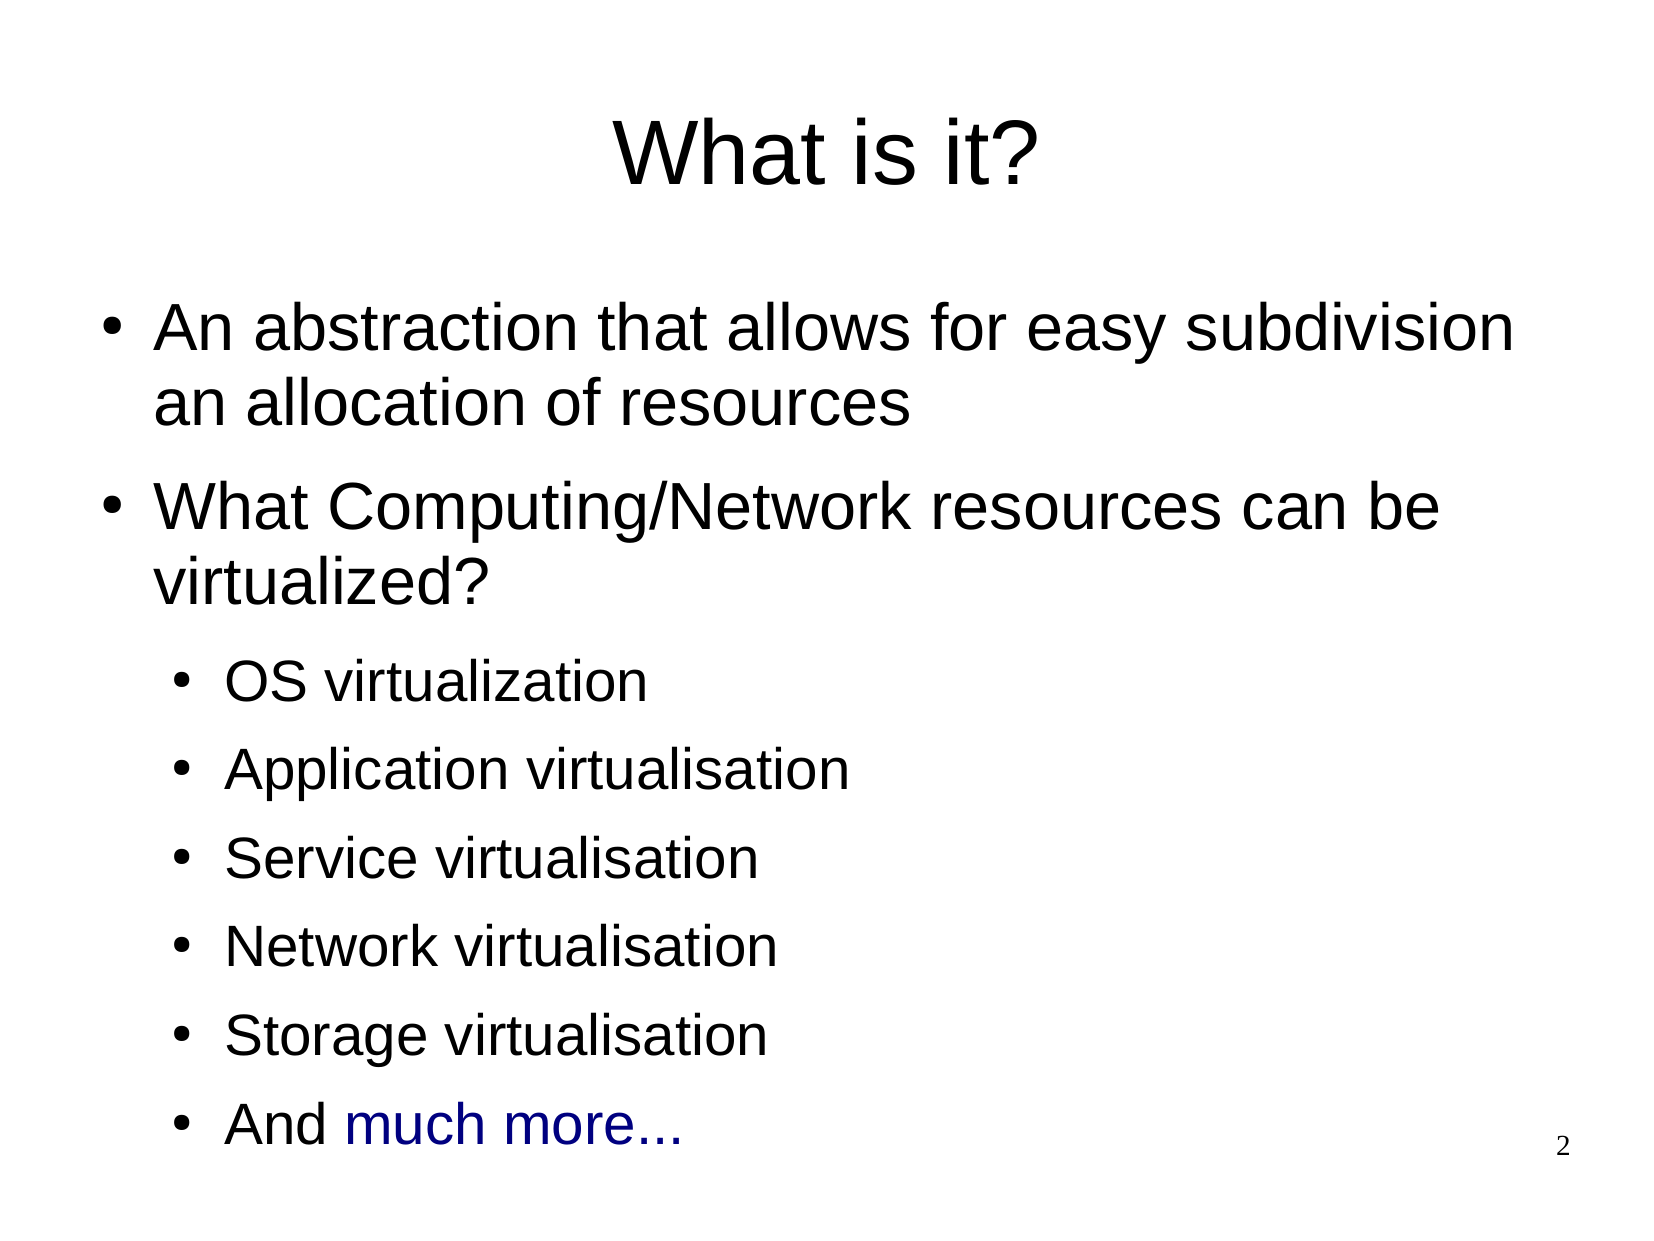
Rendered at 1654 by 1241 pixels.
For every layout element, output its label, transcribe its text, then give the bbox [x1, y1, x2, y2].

title What is it? [82, 49, 1571, 257]
list An abstraction that allows for easy subdivision an allocation of resources What Computing/Network resources can be virtualized? OS virtualization Application virtualisation Service virtualisation Network virtualisation Storage virtualisation And much more... [82, 290, 1571, 1241]
